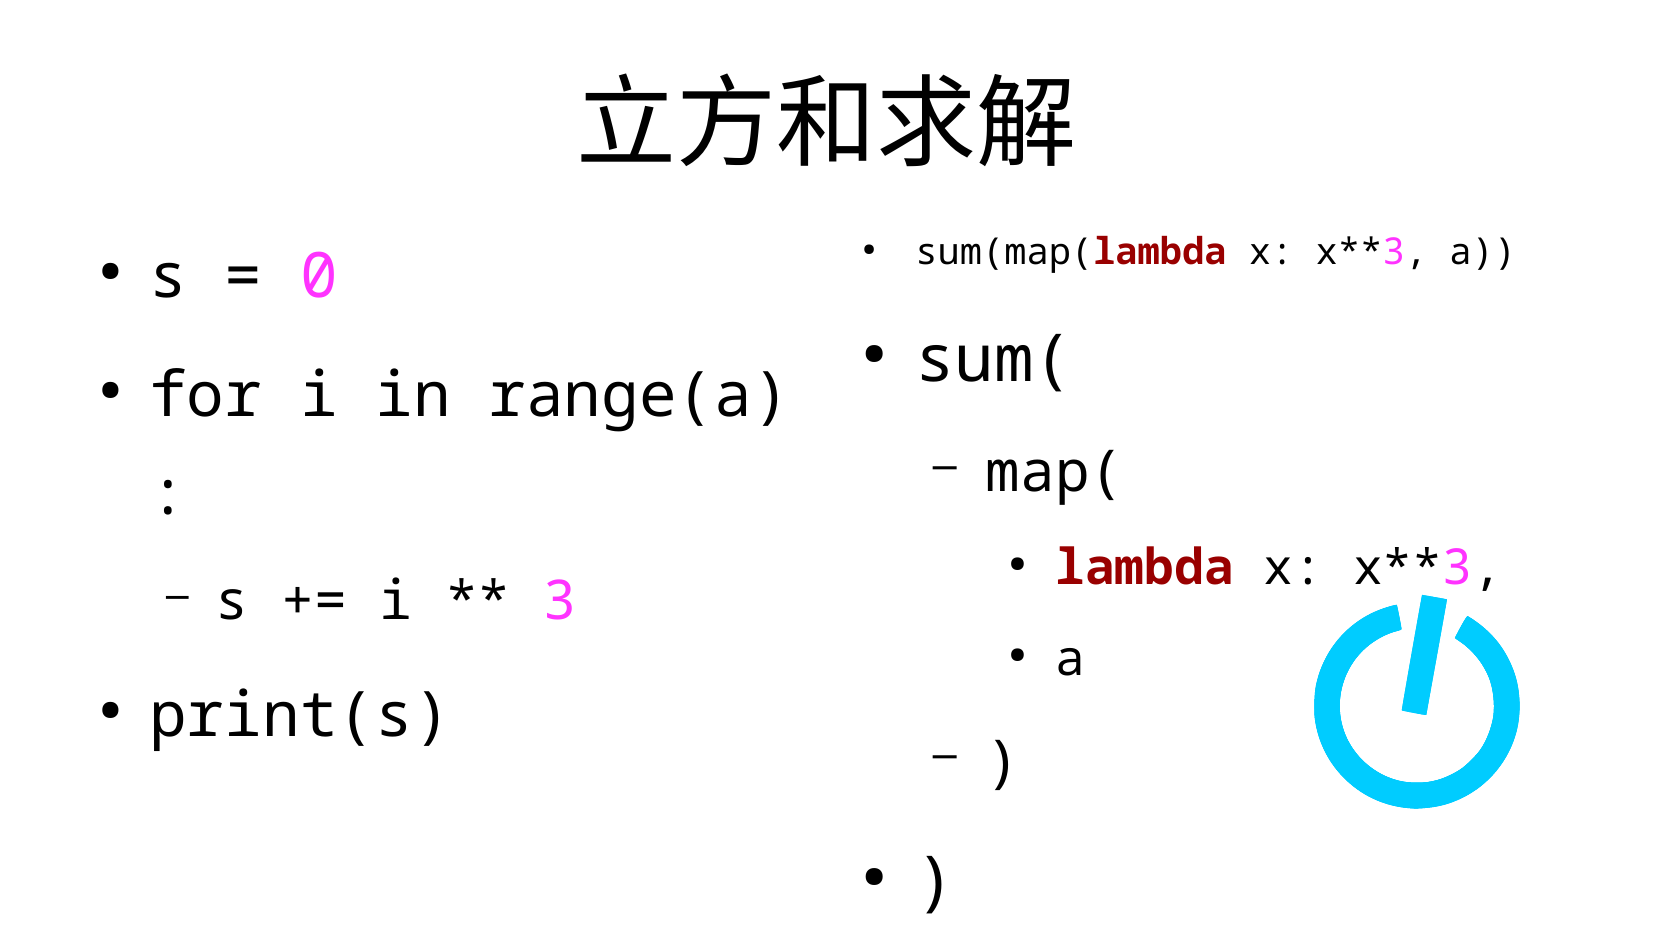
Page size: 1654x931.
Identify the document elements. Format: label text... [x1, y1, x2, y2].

list s = 0 for i in range(a) : s += i ** 3 print(s) [82, 217, 809, 756]
title 立方和求解 [82, 37, 1571, 193]
list sum(map(lambda x: x**3, a)) sum( map( lambda x: x**3, a ) ) [845, 217, 1572, 931]
